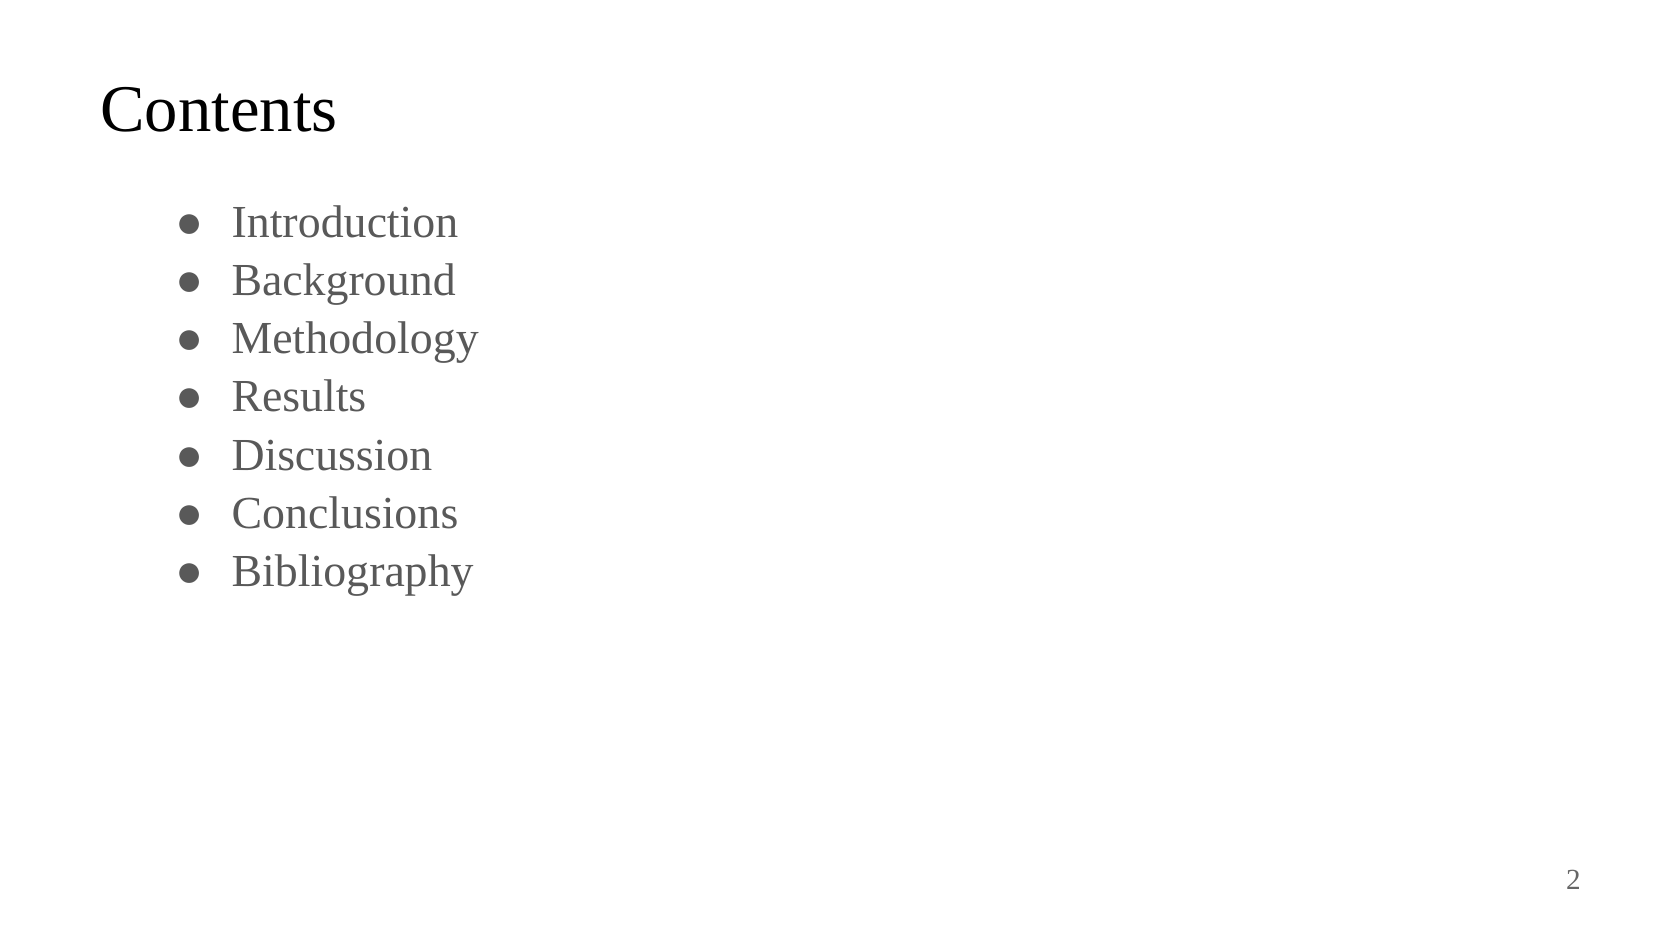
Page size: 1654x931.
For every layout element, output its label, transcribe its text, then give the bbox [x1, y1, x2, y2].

text_box Introduction Background Methodology Results Discussion Conclusions Bibliography [141, 173, 739, 792]
title Contents [100, 59, 1554, 160]
